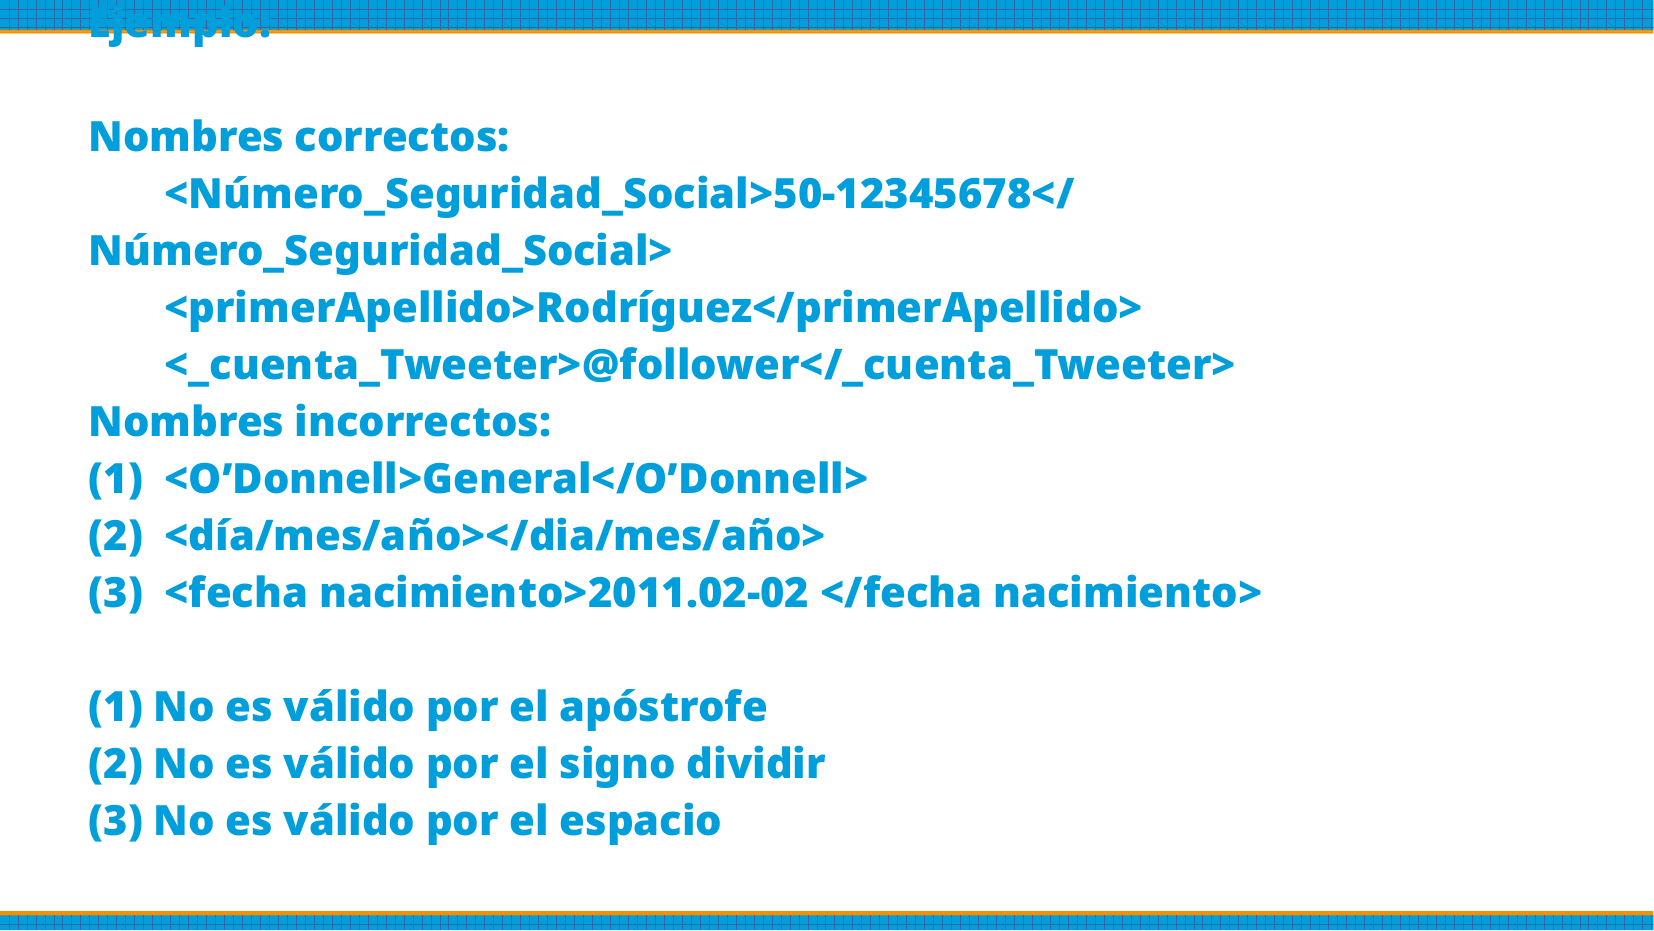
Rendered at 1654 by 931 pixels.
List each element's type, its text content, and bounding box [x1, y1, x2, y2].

subtitle Ejemplo: Nombres correctos: <Número_Seguridad_Social>50-12345678</Número_Seguridad_Social> <primerApellido>Rodríguez</primerApellido> <_cuenta_Tweeter>@follower</_cuenta_Tweeter> Nombres incorrectos: (1) <O’Donnell>General</O’Donnell> (2) <día/mes/año></dia/mes/año> (3) <fecha nacimiento>2011.02-02 </fecha nacimiento> (1) No es válido por el apóstrofe (2) No es válido por el signo dividir (3) No es válido por el espacio [88, 43, 1565, 797]
